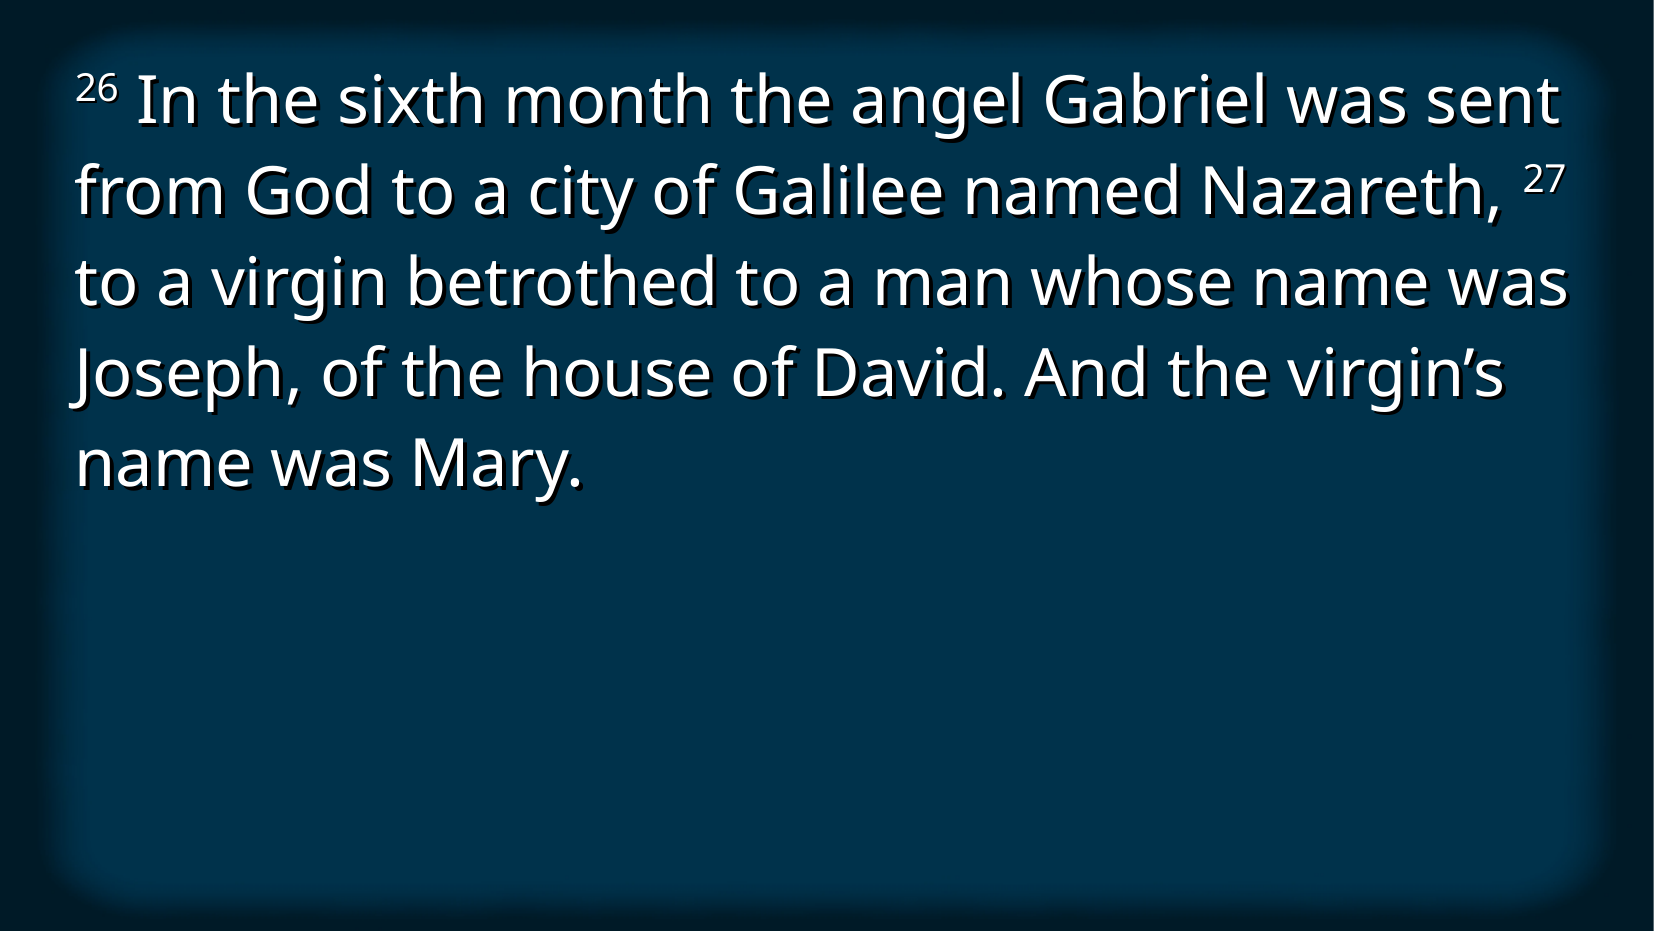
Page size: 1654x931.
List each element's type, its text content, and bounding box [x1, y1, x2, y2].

picture [0, 0, 1654, 931]
text_box 26 In the sixth month the angel Gabriel was sent from God to a city of Galilee named Nazareth, 27 to a virgin betrothed to a man whose name was Joseph, of the house of David. And the virgin’s name was Mary. [60, 45, 1591, 504]
